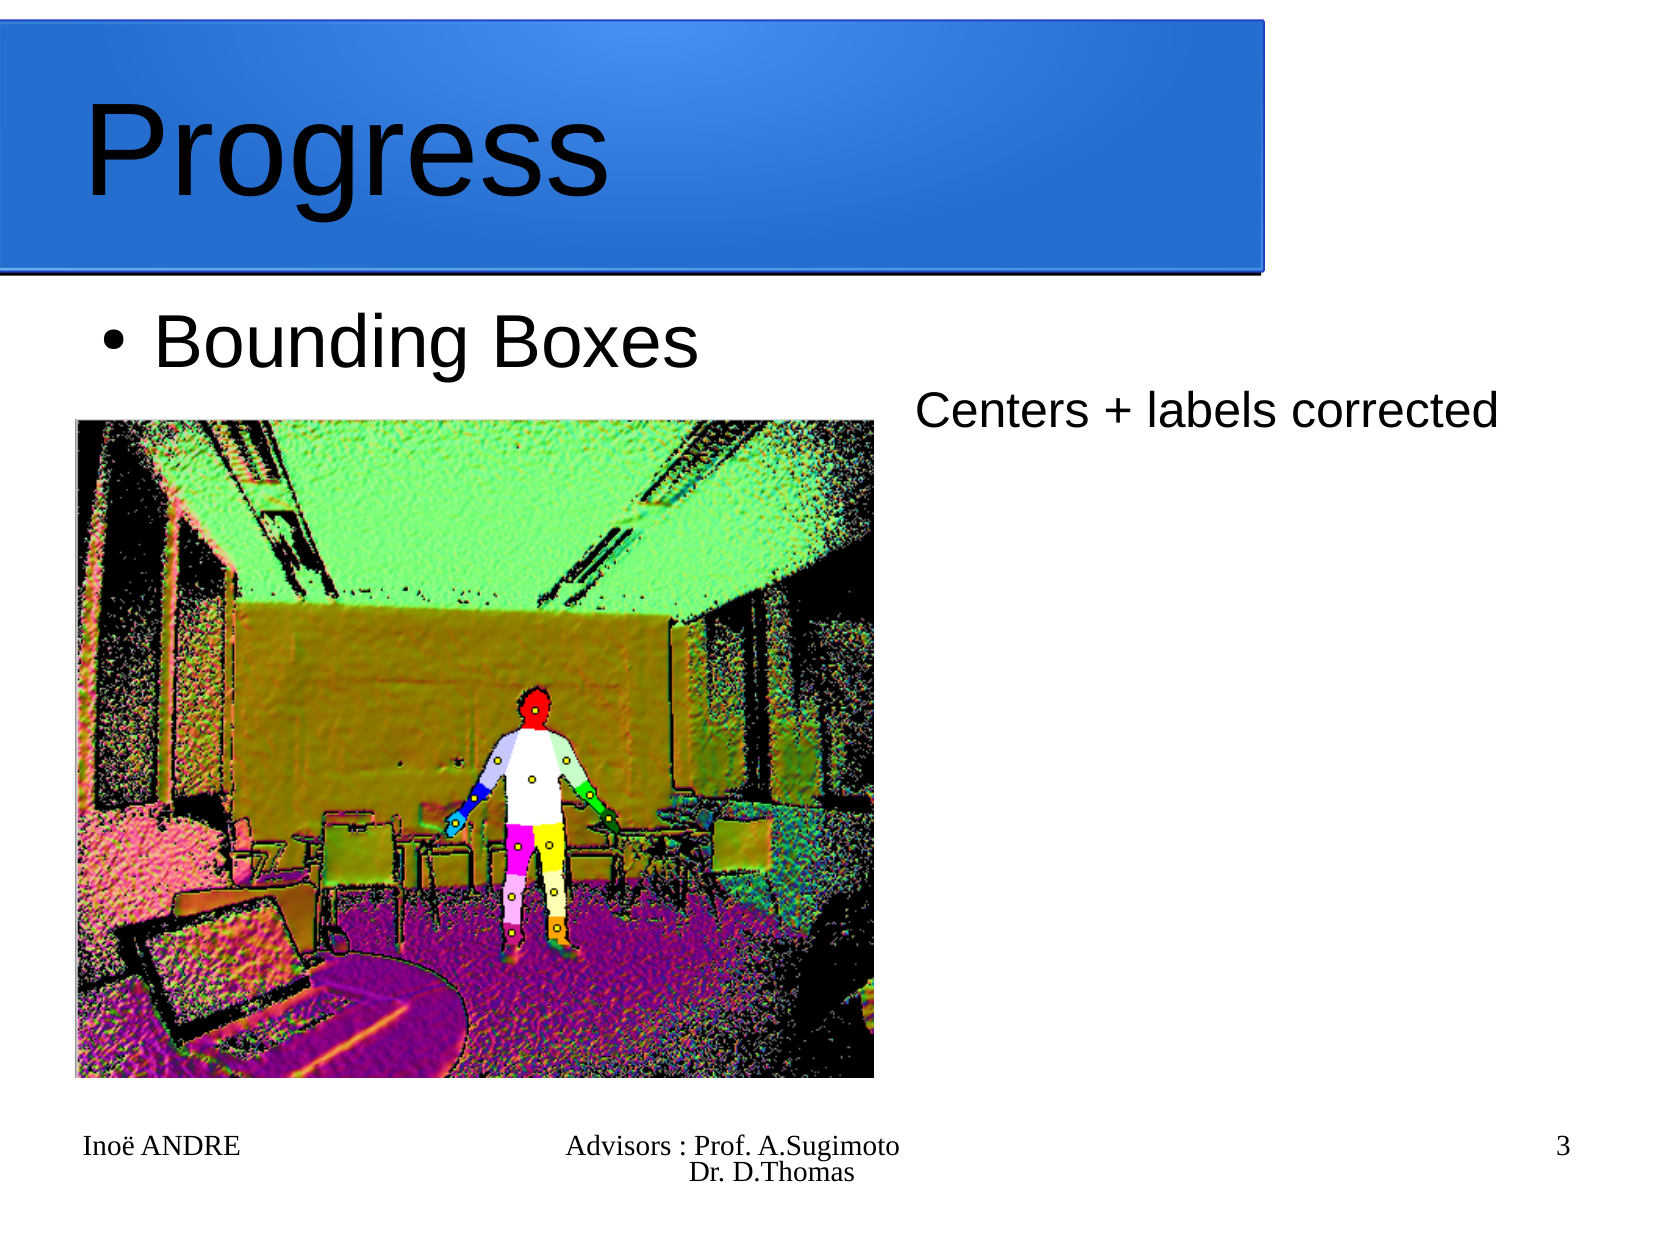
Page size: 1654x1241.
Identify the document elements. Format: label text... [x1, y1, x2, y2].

picture [75, 419, 874, 1078]
list Bounding Boxes [82, 299, 1571, 1019]
text_box Centers + labels corrected [900, 375, 1606, 446]
title Progress [82, 47, 1235, 252]
